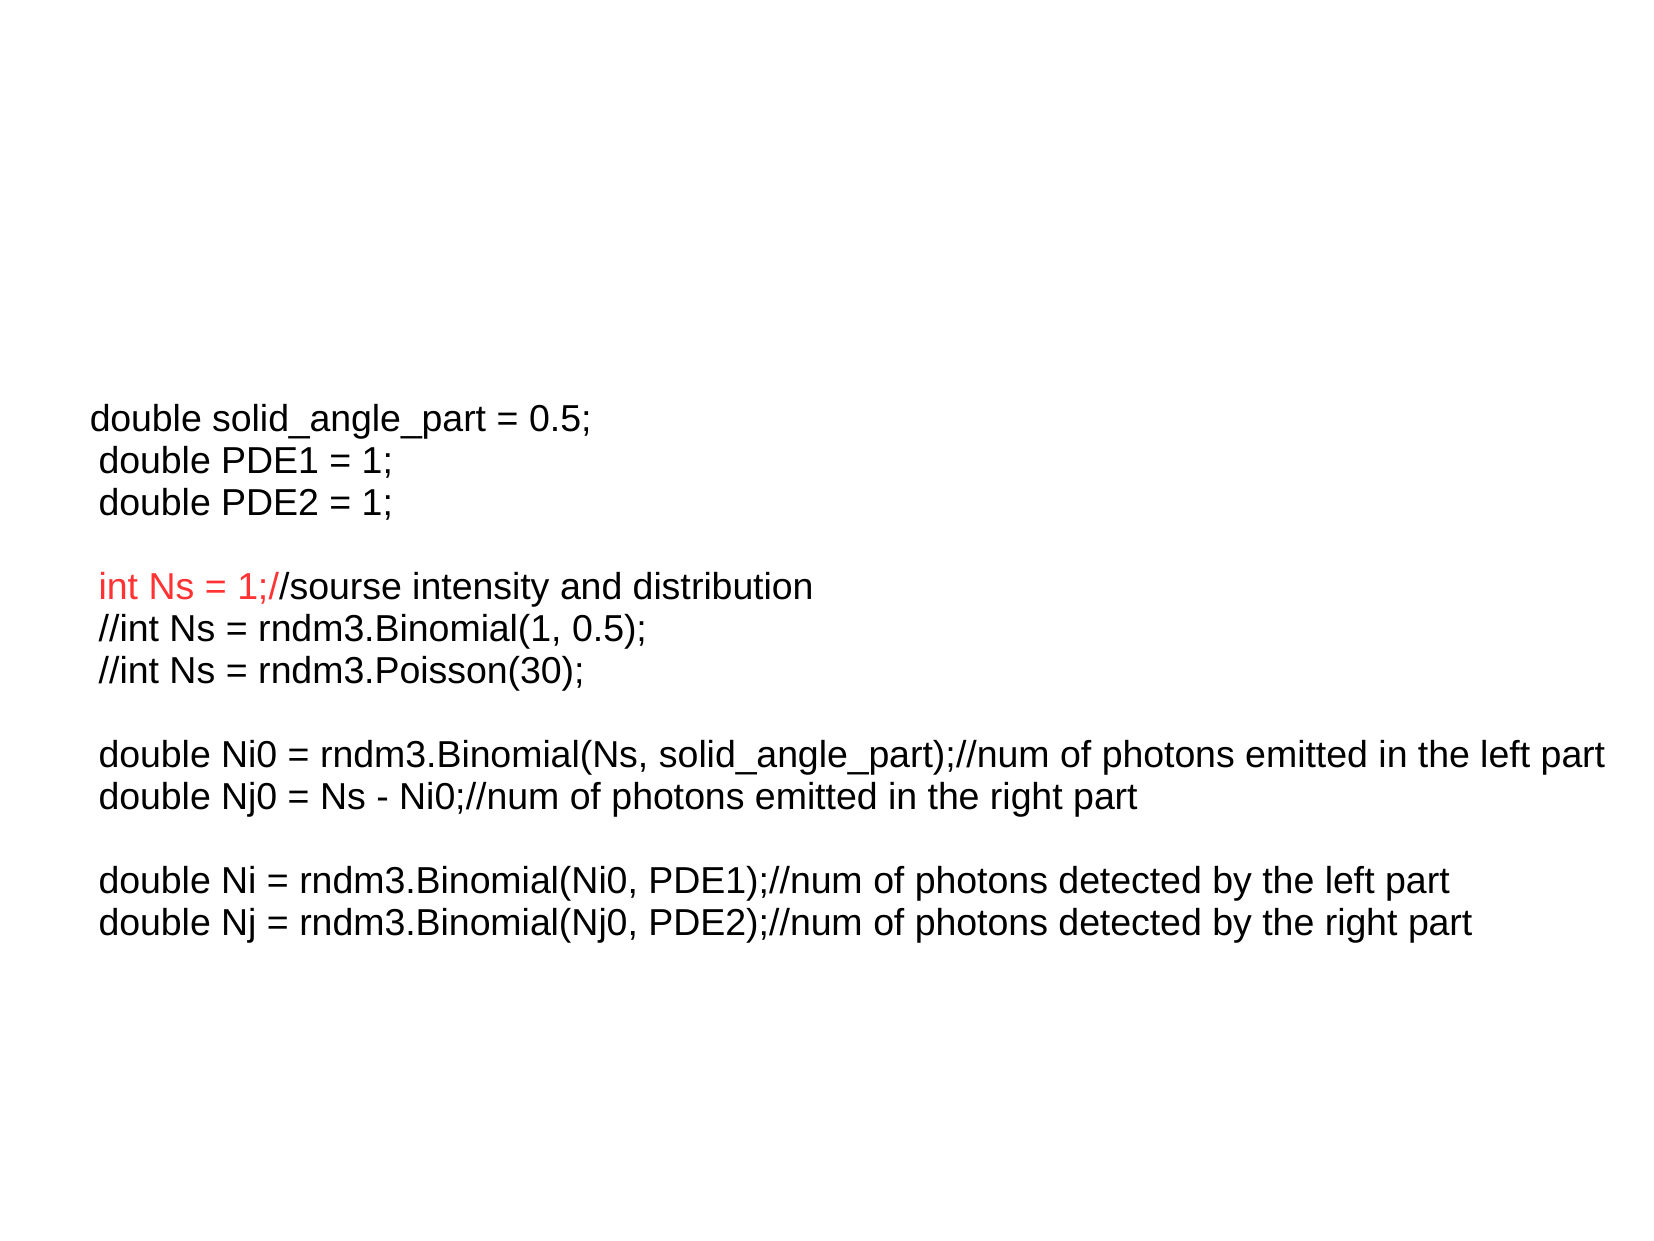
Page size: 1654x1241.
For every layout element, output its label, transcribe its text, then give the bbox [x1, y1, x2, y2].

text_box double solid_angle_part = 0.5; double PDE1 = 1; double PDE2 = 1; int Ns = 1;//sourse intensity and distribution //int Ns = rndm3.Binomial(1, 0.5); //int Ns = rndm3.Poisson(30); double Ni0 = rndm3.Binomial(Ns, solid_angle_part);//num of photons emitted in the left part double Nj0 = Ns - Ni0;//num of photons emitted in the right part double Ni = rndm3.Binomial(Ni0, PDE1);//num of photons detected by the left part double Nj = rndm3.Binomial(Nj0, PDE2);//num of photons detected by the right part [0, 390, 1654, 951]
